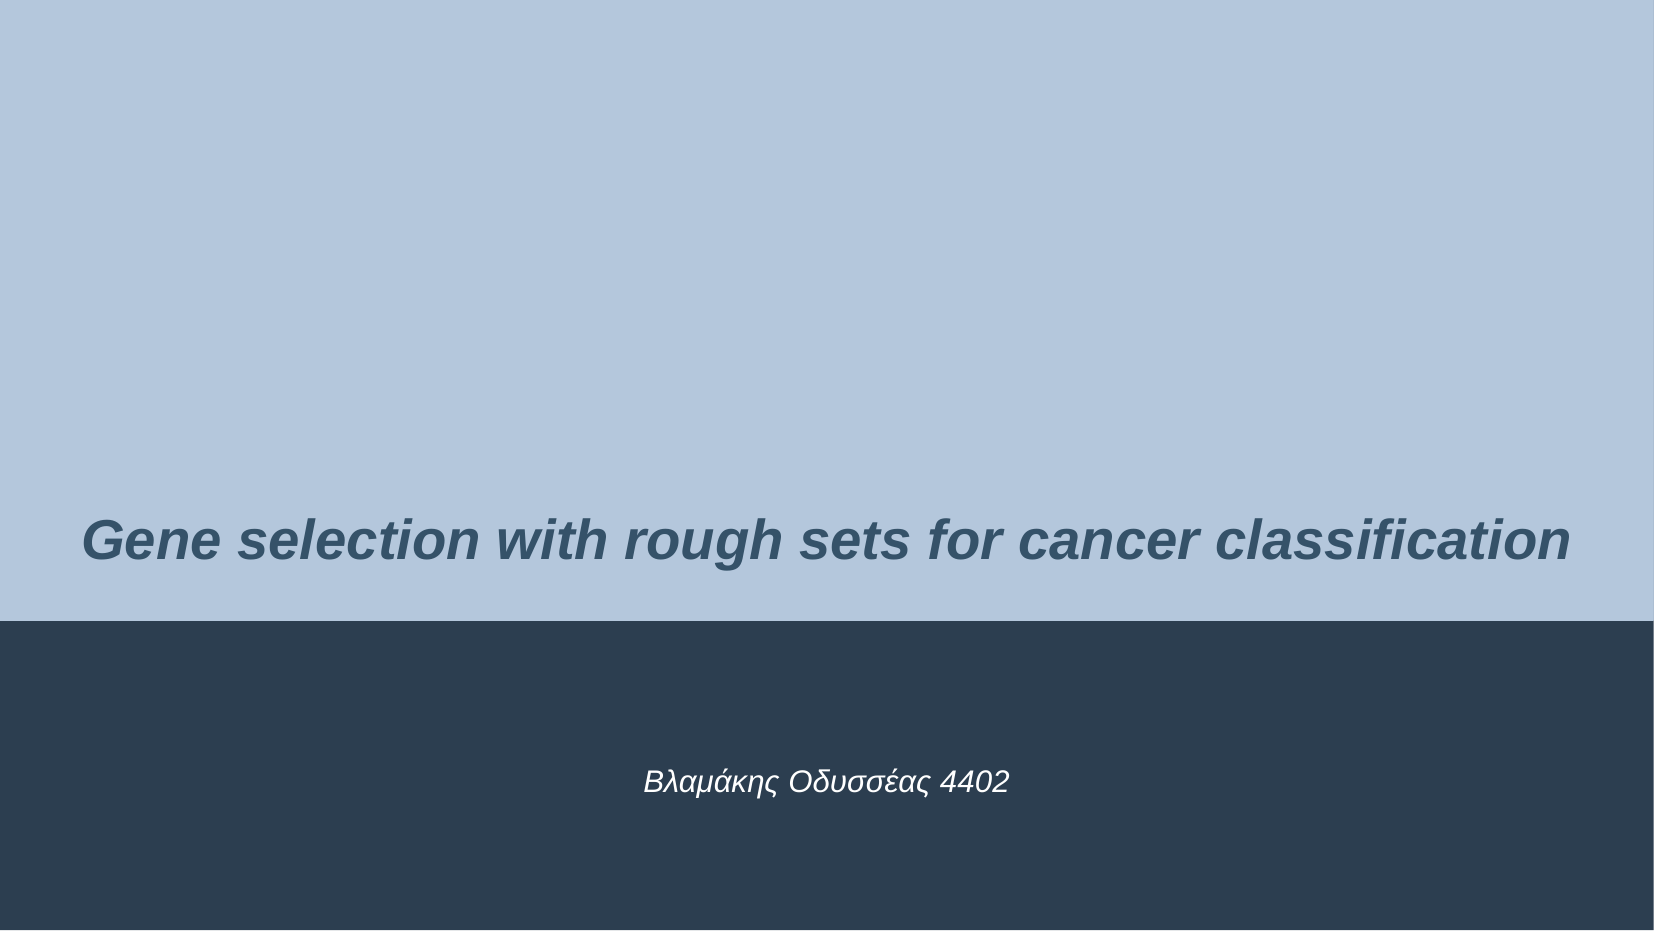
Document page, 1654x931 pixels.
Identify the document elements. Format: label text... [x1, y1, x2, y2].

title Gene selection with rough sets for cancer classification [59, 465, 1595, 583]
subtitle Βλαμάκης Οδυσσέας 4402 [59, 642, 1595, 886]
